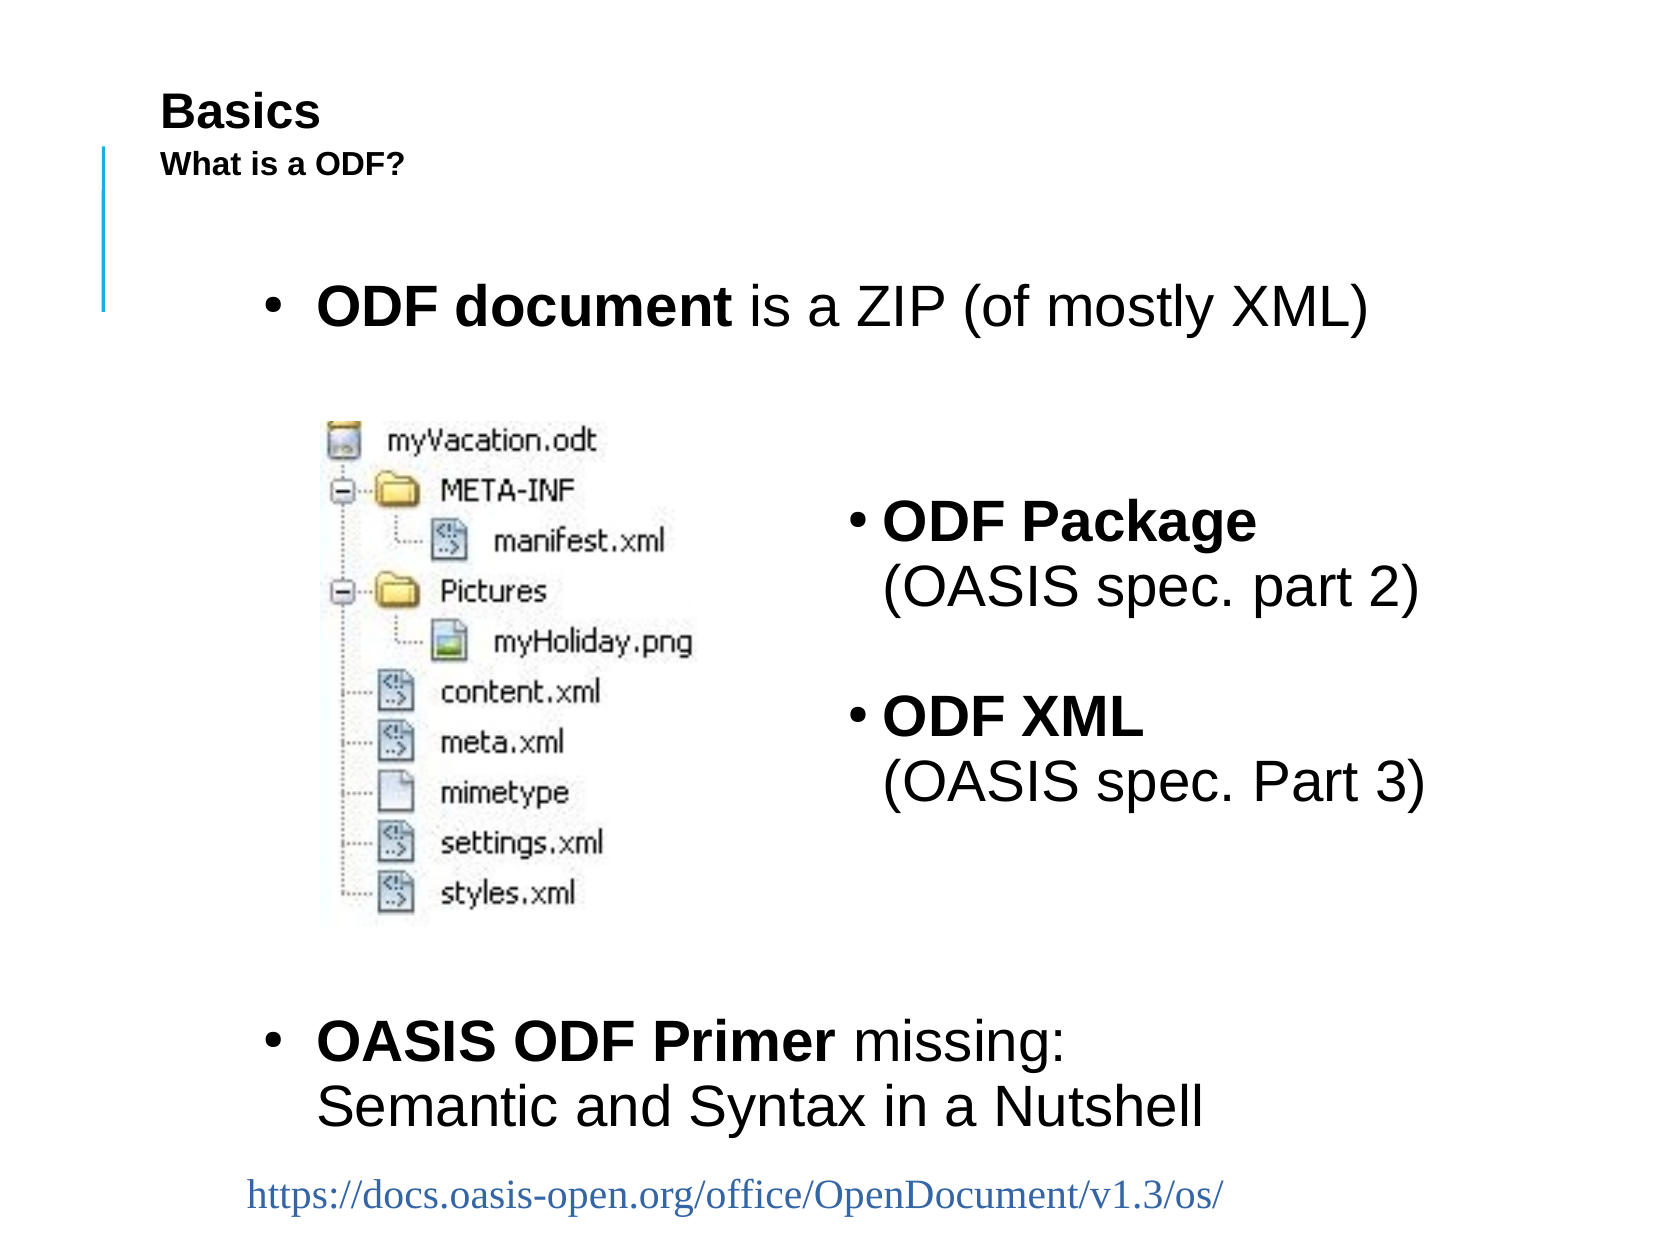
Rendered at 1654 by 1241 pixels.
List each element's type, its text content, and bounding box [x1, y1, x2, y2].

text_box https://docs.oasis-open.org/office/OpenDocument/v1.3/os/ [67, 1166, 1415, 1241]
picture [320, 421, 751, 927]
text_box ODF document is a ZIP (of mostly XML) ODF Package (OASIS spec. part 2) ODF XML (OASIS spec. Part 3) OASIS ODF Primer missing: Semantic and Syntax in a Nutshell [230, 266, 1530, 1147]
title Basics What is a ODF? [160, 74, 1530, 242]
